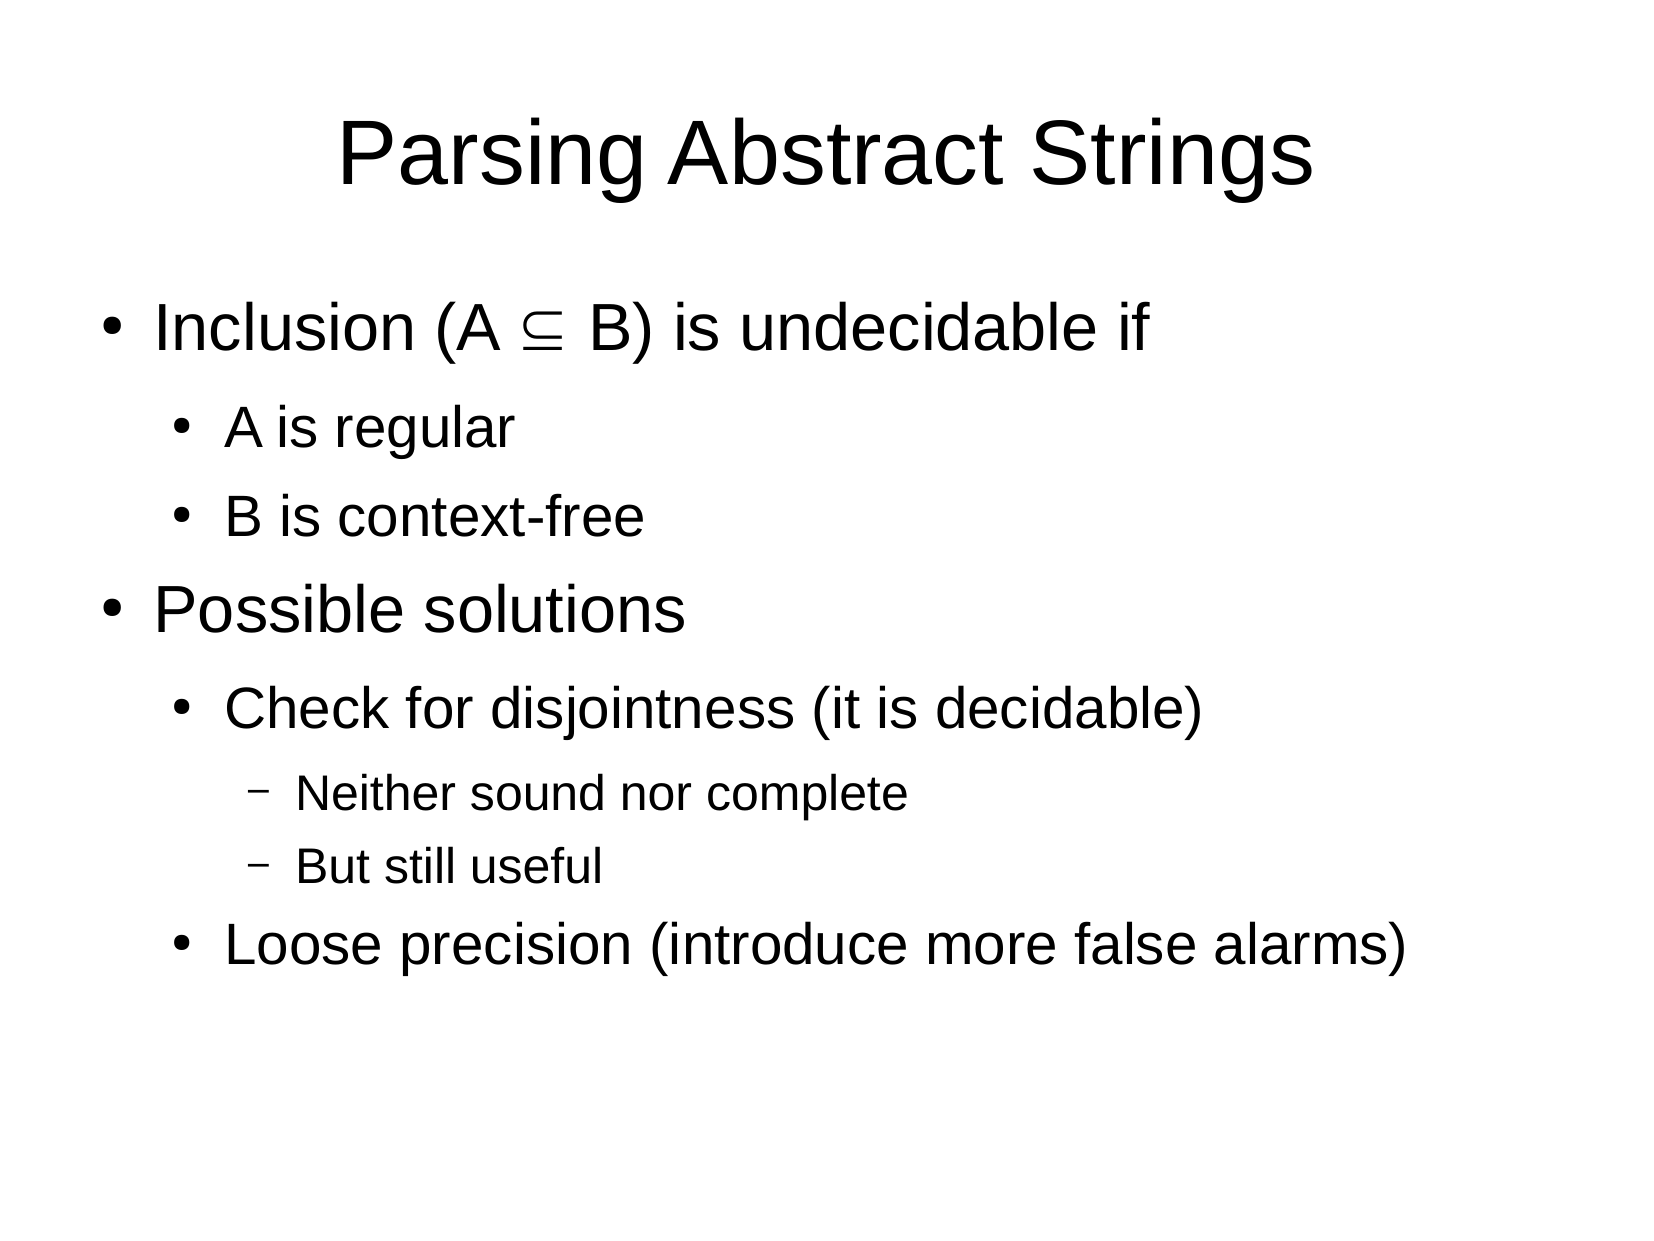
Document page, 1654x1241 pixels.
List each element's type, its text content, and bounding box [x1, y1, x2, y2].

title Parsing Abstract Strings [82, 56, 1571, 250]
list Inclusion (A  B) is undecidable if A is regular B is context-free Possible solutions Check for disjointness (it is decidable) Neither sound nor complete But still useful Loose precision (introduce more false alarms) [82, 290, 1571, 1201]
